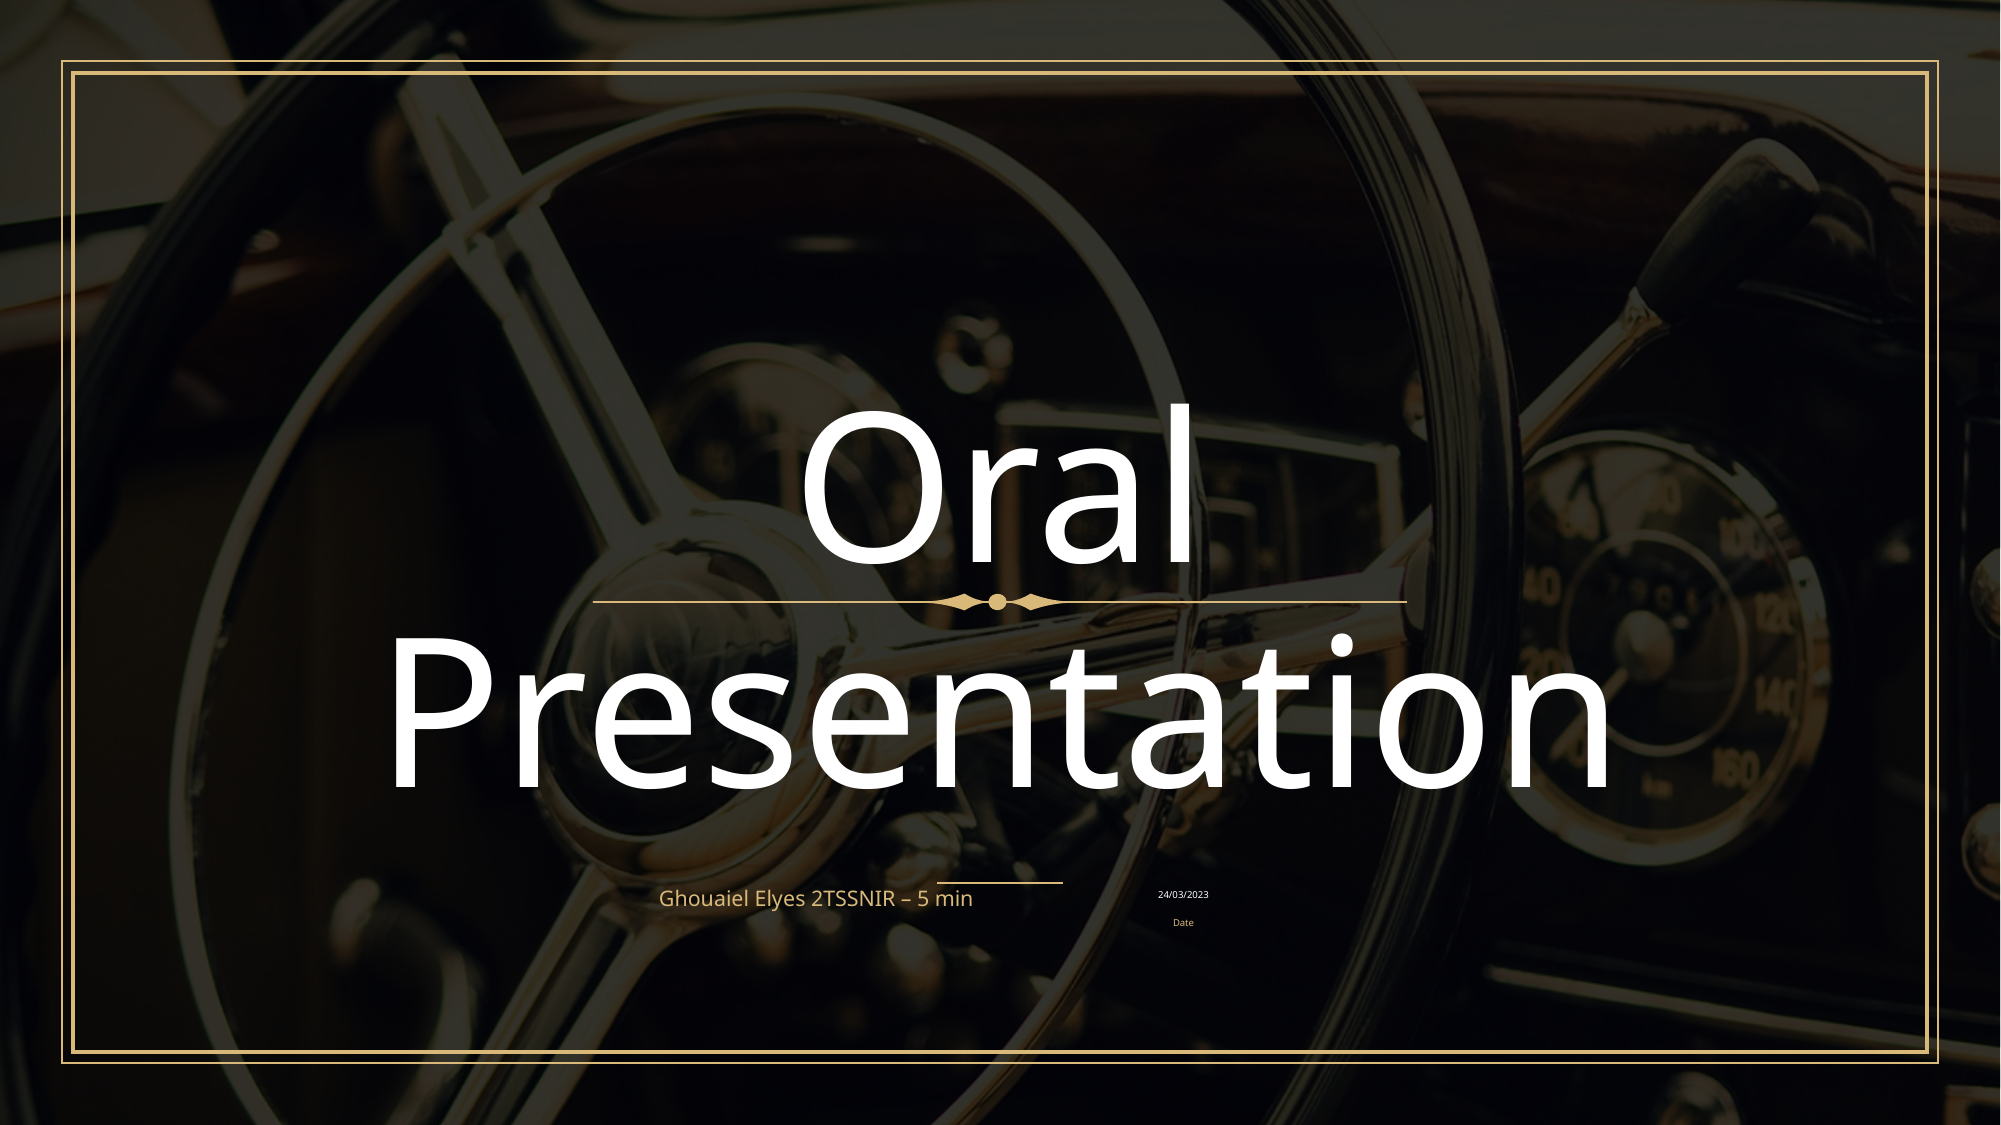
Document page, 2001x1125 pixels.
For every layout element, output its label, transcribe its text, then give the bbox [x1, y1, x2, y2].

title Oral Presentation [170, 375, 1830, 625]
list Date [853, 817, 1203, 897]
list Ghouaiel Elyes 2TSSNIR – 5 min [701, 647, 1282, 778]
list 24/03/2023 [853, 917, 1203, 998]
